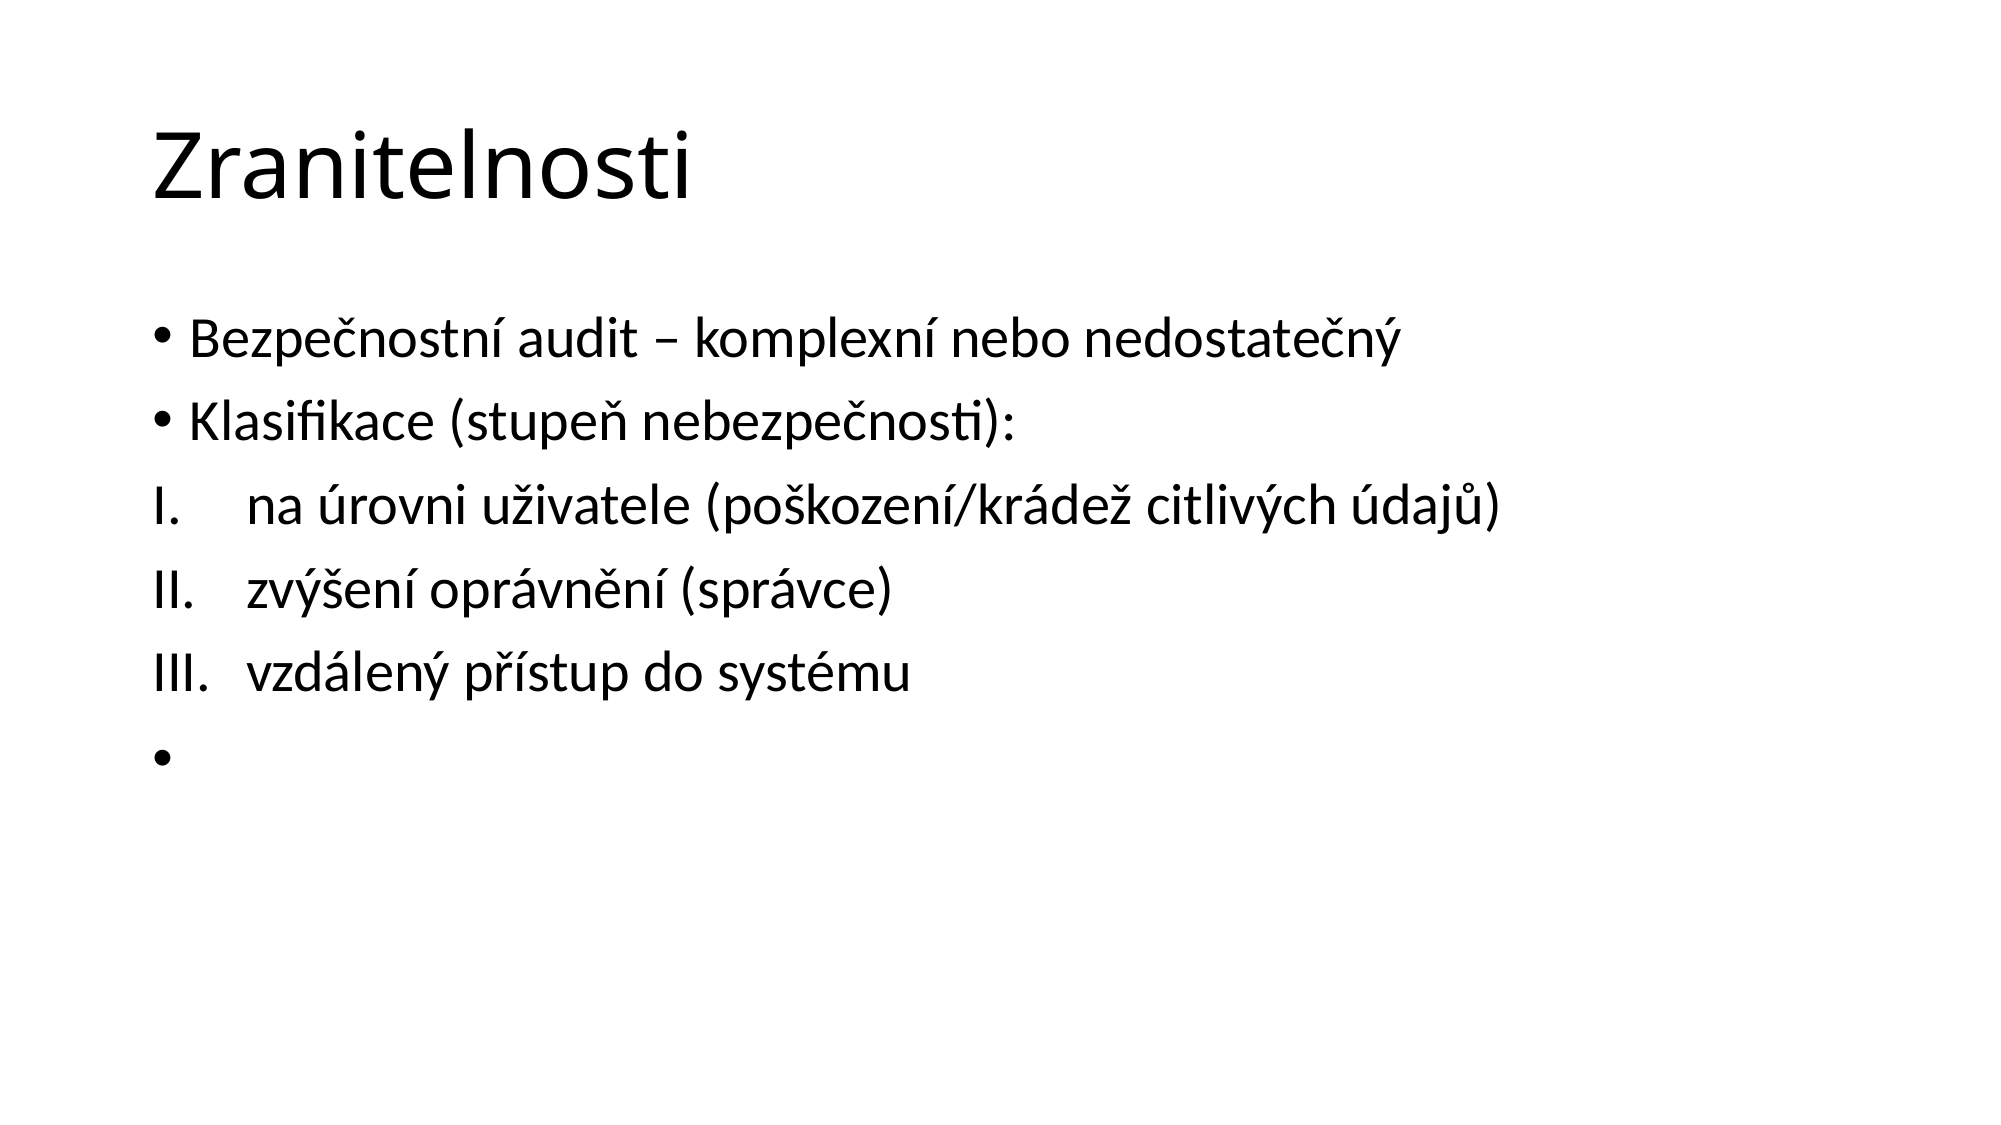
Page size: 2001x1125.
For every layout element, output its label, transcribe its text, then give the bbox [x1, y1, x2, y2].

title Zranitelnosti [137, 59, 1863, 278]
list Bezpečnostní audit – komplexní nebo nedostatečný Klasifikace (stupeň nebezpečnosti): na úrovni uživatele (poškození/krádež citlivých údajů) zvýšení oprávnění (správce) vzdálený přístup do systému [137, 299, 1863, 1014]
